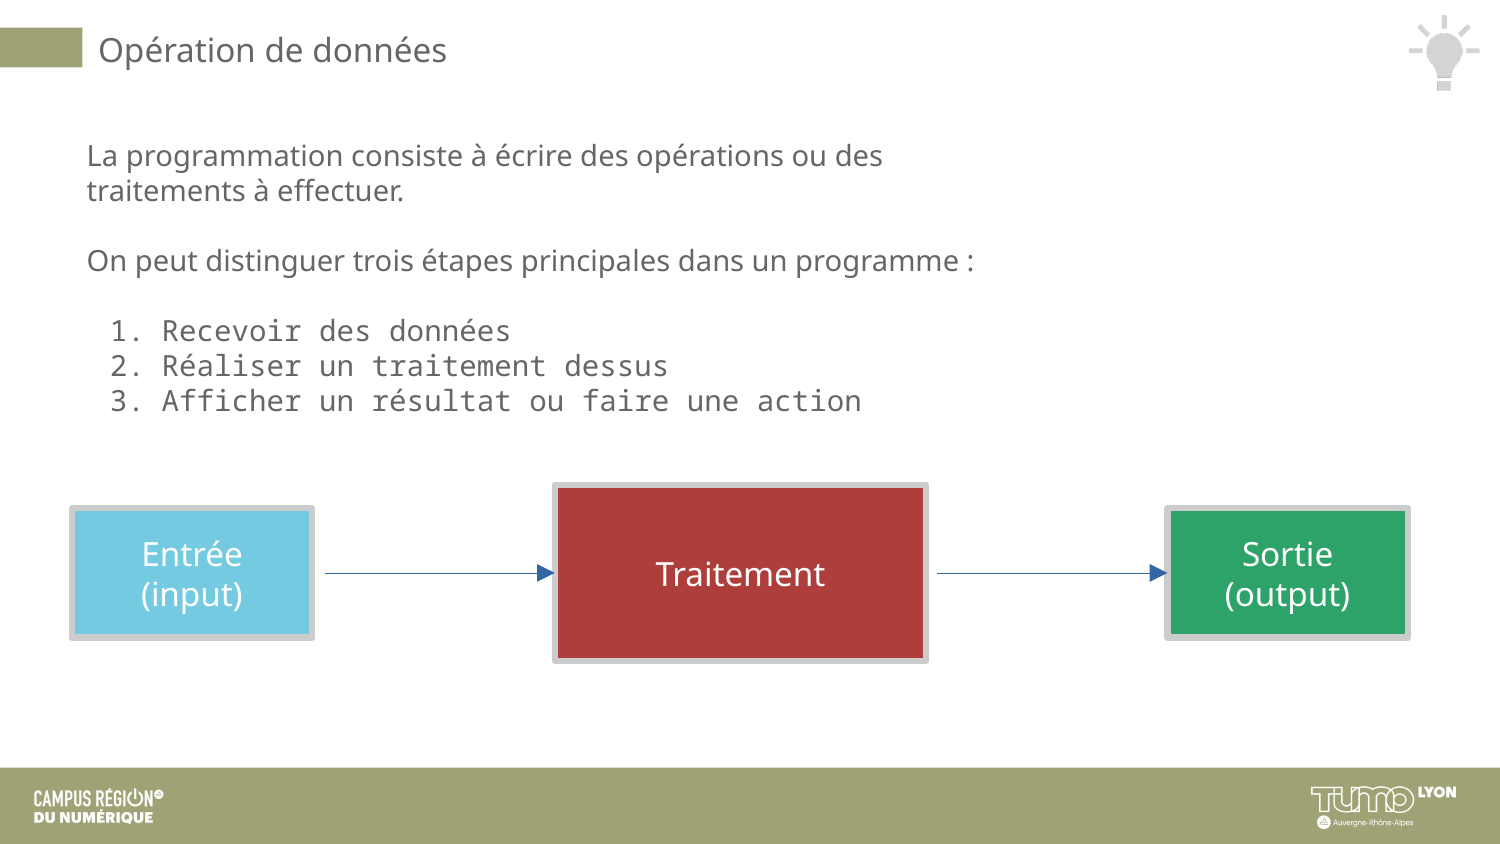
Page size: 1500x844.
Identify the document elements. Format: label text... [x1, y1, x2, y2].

picture [17, 773, 172, 840]
text_box Traitement [554, 485, 927, 661]
text_box La programmation consiste à écrire des opérations ou des traitements à effectuer. On peut distinguer trois étapes principales dans un programme : Recevoir des données Réaliser un traitement dessus Afficher un résultat ou faire une action [71, 122, 1034, 392]
text_box [0, 767, 1500, 844]
text_box Entrée (input) [71, 508, 313, 638]
text_box [0, 27, 83, 68]
text_box Sortie (output) [1167, 508, 1408, 638]
text_box Opération de données [83, 4, 1396, 95]
picture [1311, 786, 1456, 829]
picture [1391, 0, 1497, 106]
